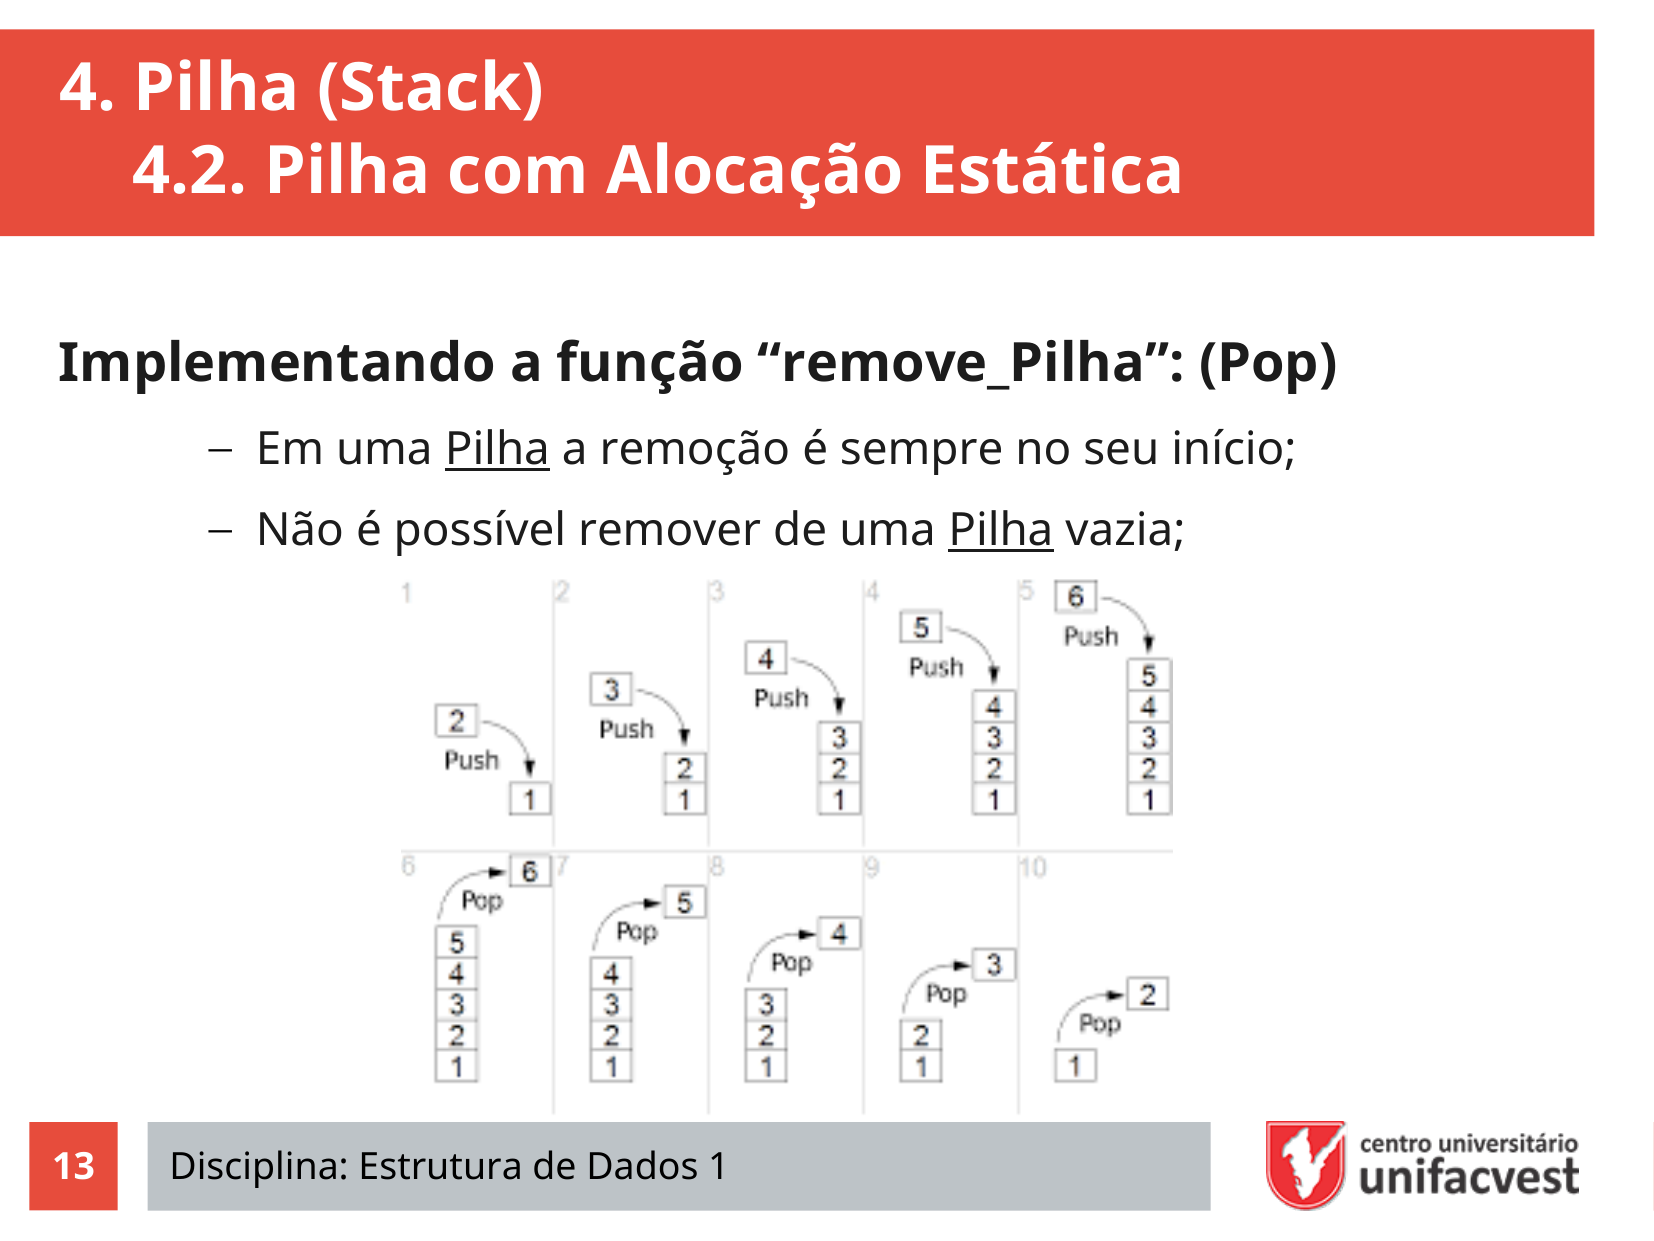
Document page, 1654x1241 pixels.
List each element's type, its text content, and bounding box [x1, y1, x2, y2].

title 4. Pilha (Stack) 4.2. Pilha com Alocação Estática [59, 59, 1595, 207]
picture [1266, 1121, 1579, 1211]
picture [401, 578, 1173, 1118]
text_box [1238, 1120, 1654, 1212]
list Implementando a função “remove_Pilha”: (Pop) Em uma Pilha a remoção é sempre no seu início; Não é possível remover de uma Pilha vazia; [59, 324, 1566, 1093]
text_box Disciplina: Estrutura de Dados 1 [154, 1132, 1205, 1196]
